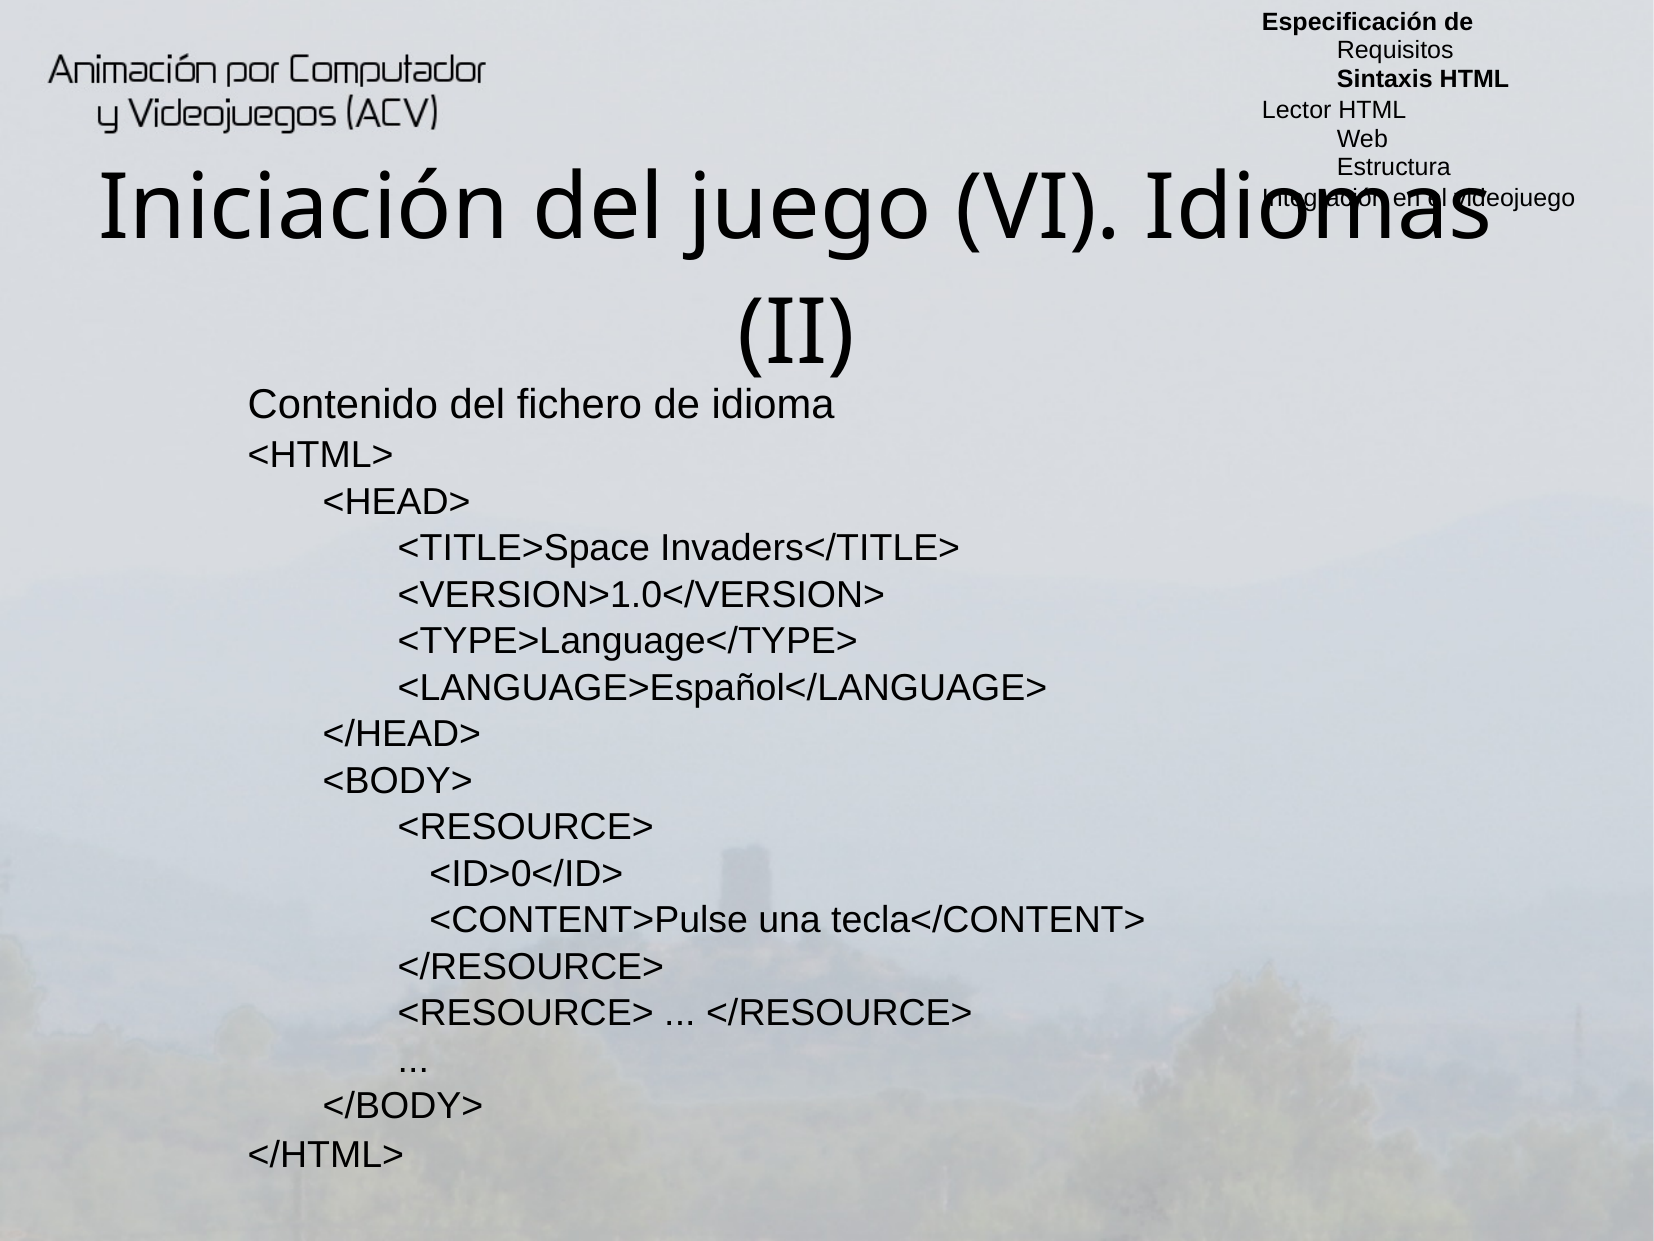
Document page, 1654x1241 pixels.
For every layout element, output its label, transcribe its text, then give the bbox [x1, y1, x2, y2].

picture [0, 0, 1654, 1241]
list Contenido del fichero de idioma <HTML> <HEAD> <TITLE>Space Invaders</TITLE> <VERSION>1.0</VERSION> <TYPE>Language</TYPE> <LANGUAGE>Español</LANGUAGE> </HEAD> <BODY> <RESOURCE> <ID>0</ID> <CONTENT>Pulse una tecla</CONTENT> </RESOURCE> <RESOURCE> ... </RESOURCE> ... </BODY> </HTML> [82, 326, 1595, 1184]
title Iniciación del juego (VI). Idiomas (II) [45, 169, 1547, 362]
text_box Especificación de Requisitos Sintaxis HTML Lector HTML Web Estructura Integración en el videojuego [1172, 0, 1653, 326]
